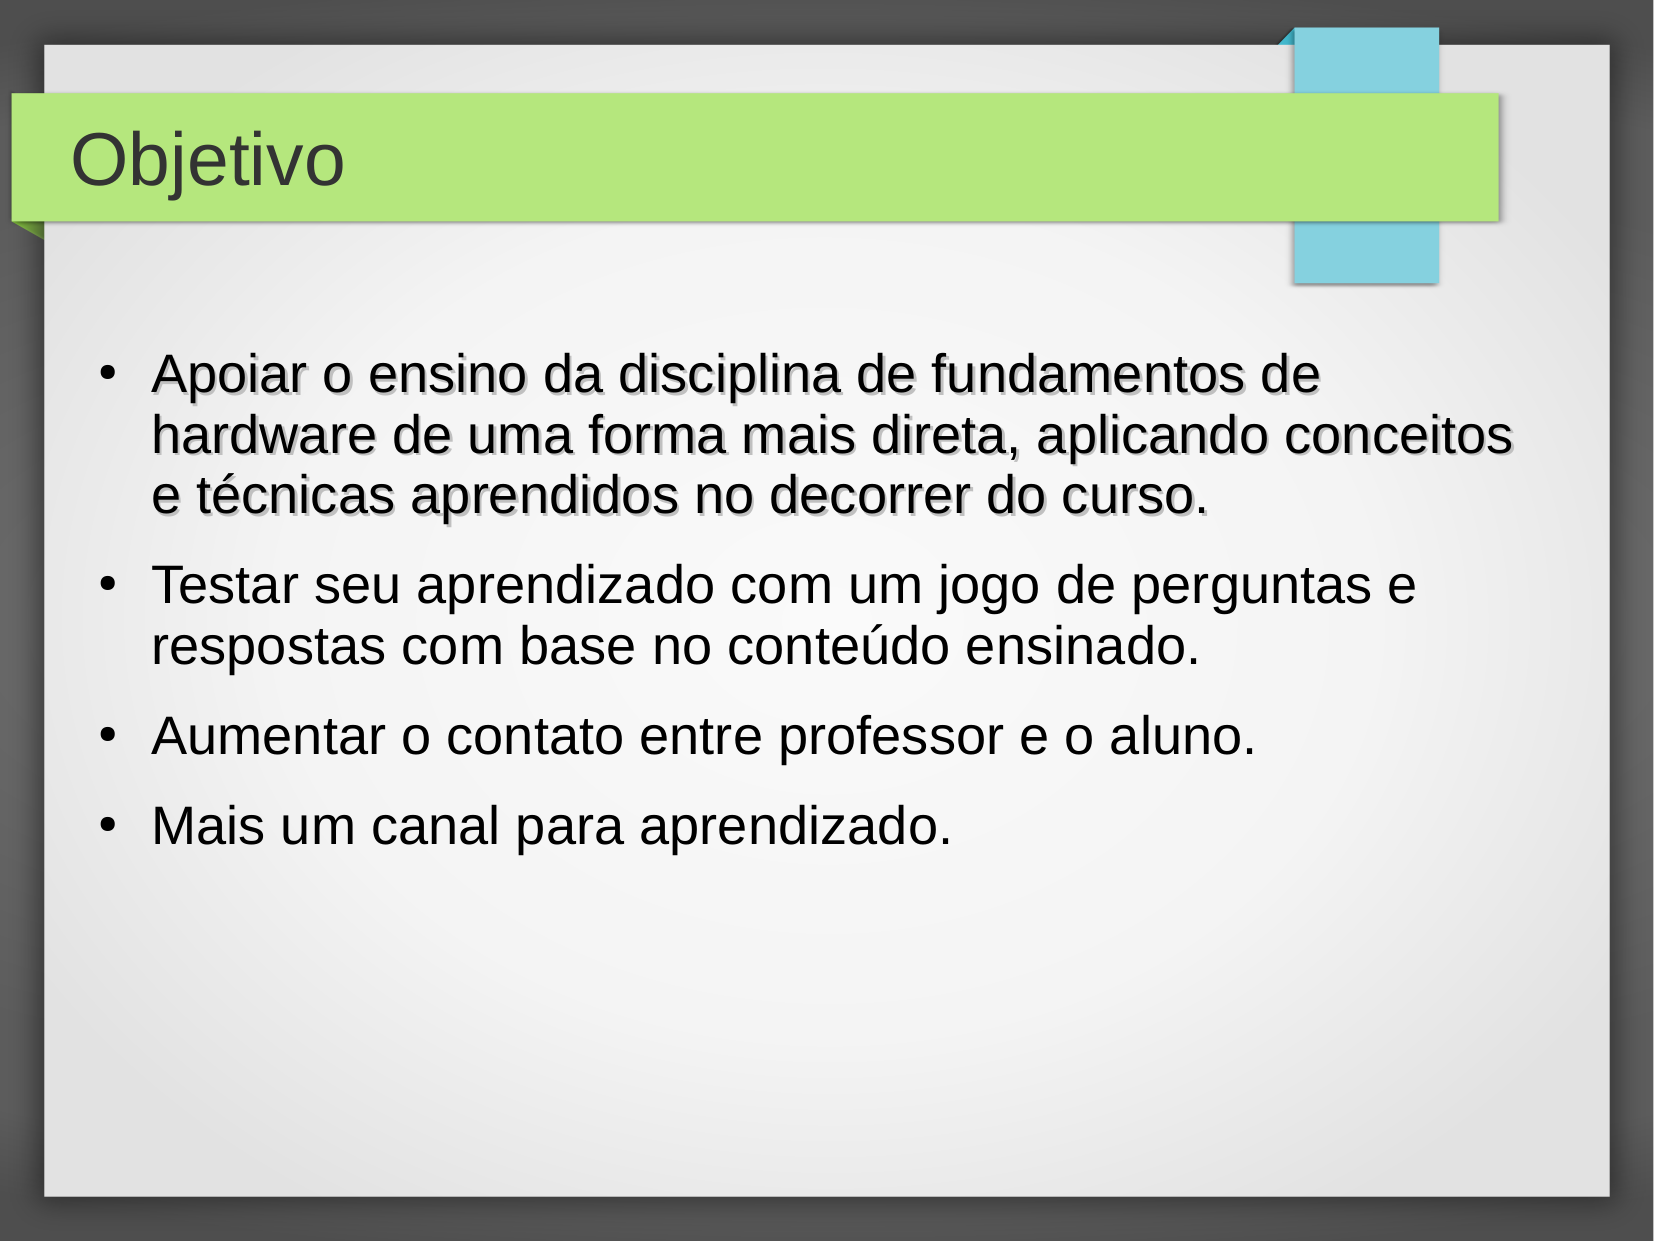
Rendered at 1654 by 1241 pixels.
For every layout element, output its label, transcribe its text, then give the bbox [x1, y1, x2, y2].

title Objetivo [70, 106, 1229, 213]
list Apoiar o ensino da disciplina de fundamentos de hardware de uma forma mais direta, aplicando conceitos e técnicas aprendidos no decorrer do curso. Testar seu aprendizado com um jogo de perguntas e respostas com base no conteúdo ensinado. Aumentar o contato entre professor e o aluno. Mais um canal para aprendizado. [80, 343, 1536, 1063]
picture [0, 0, 1654, 1241]
